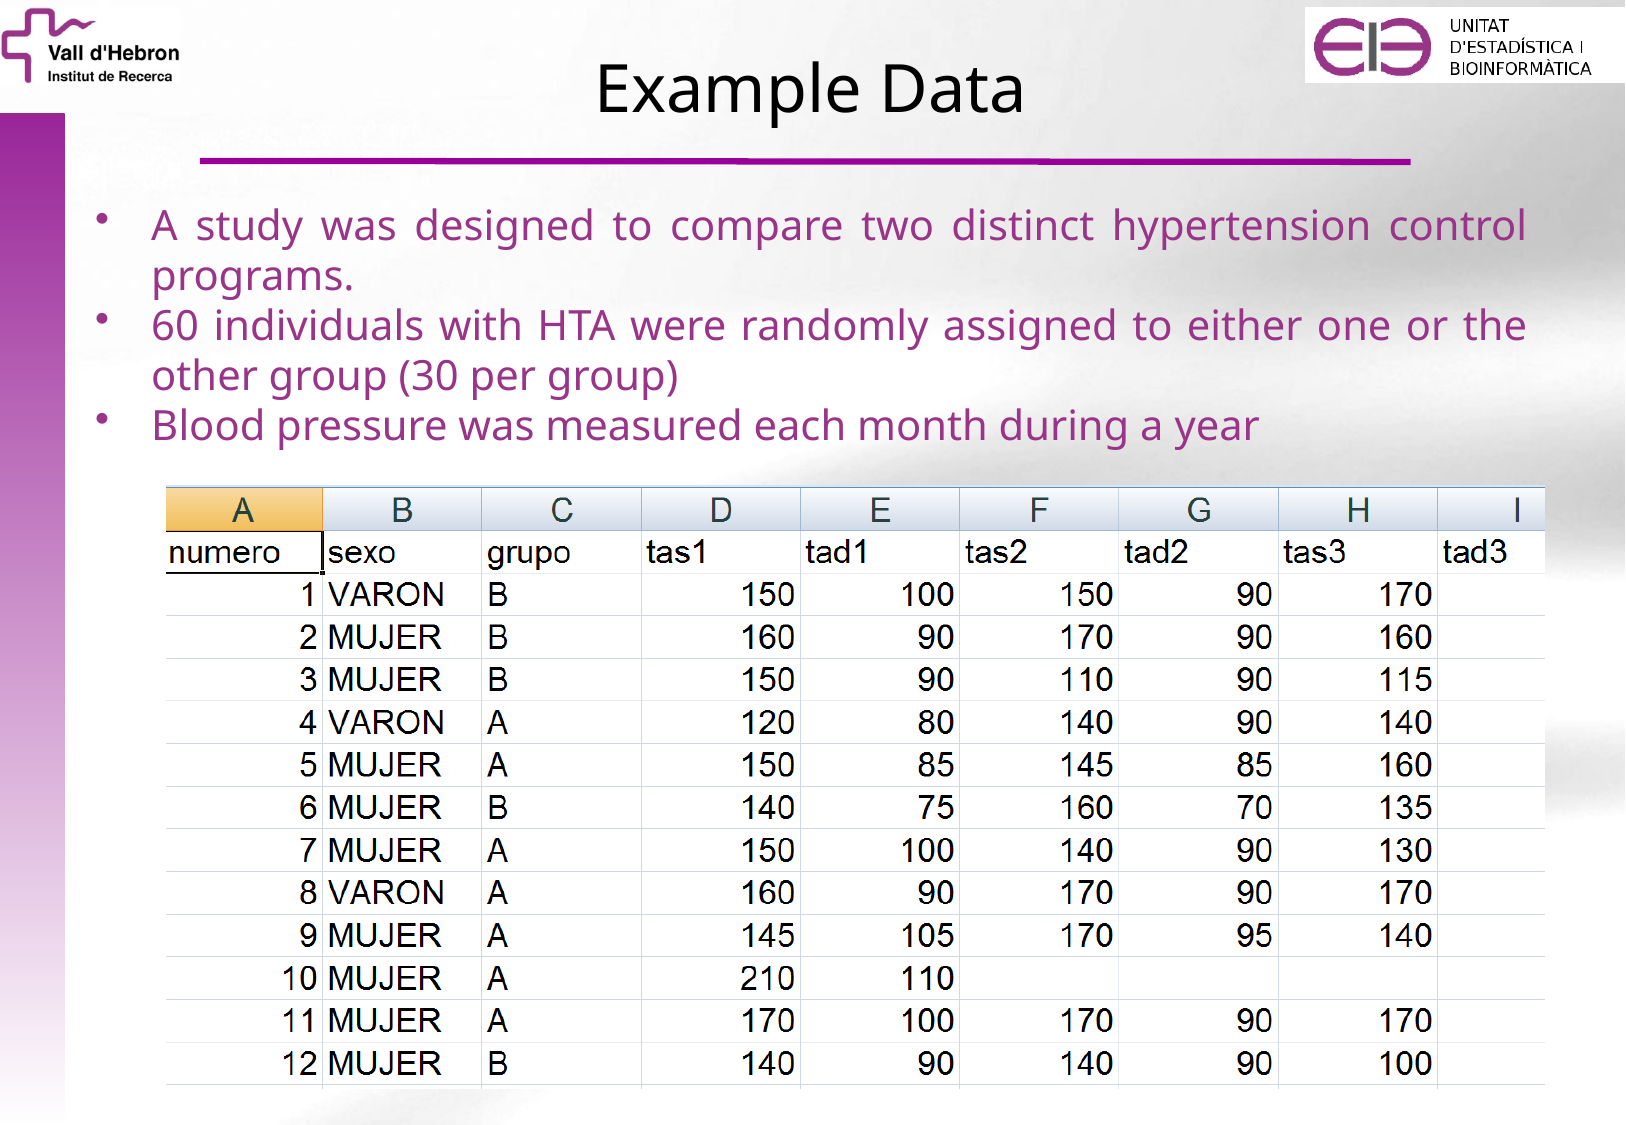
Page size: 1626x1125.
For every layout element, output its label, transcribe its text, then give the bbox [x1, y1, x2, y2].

list A study was designed to compare two distinct hypertension control programs. 60 individuals with HTA were randomly assigned to either one or the other group (30 per group) Blood pressure was measured each month during a year [80, 191, 1543, 934]
picture [0, 0, 1625, 1125]
title Example Data [79, 37, 1543, 142]
